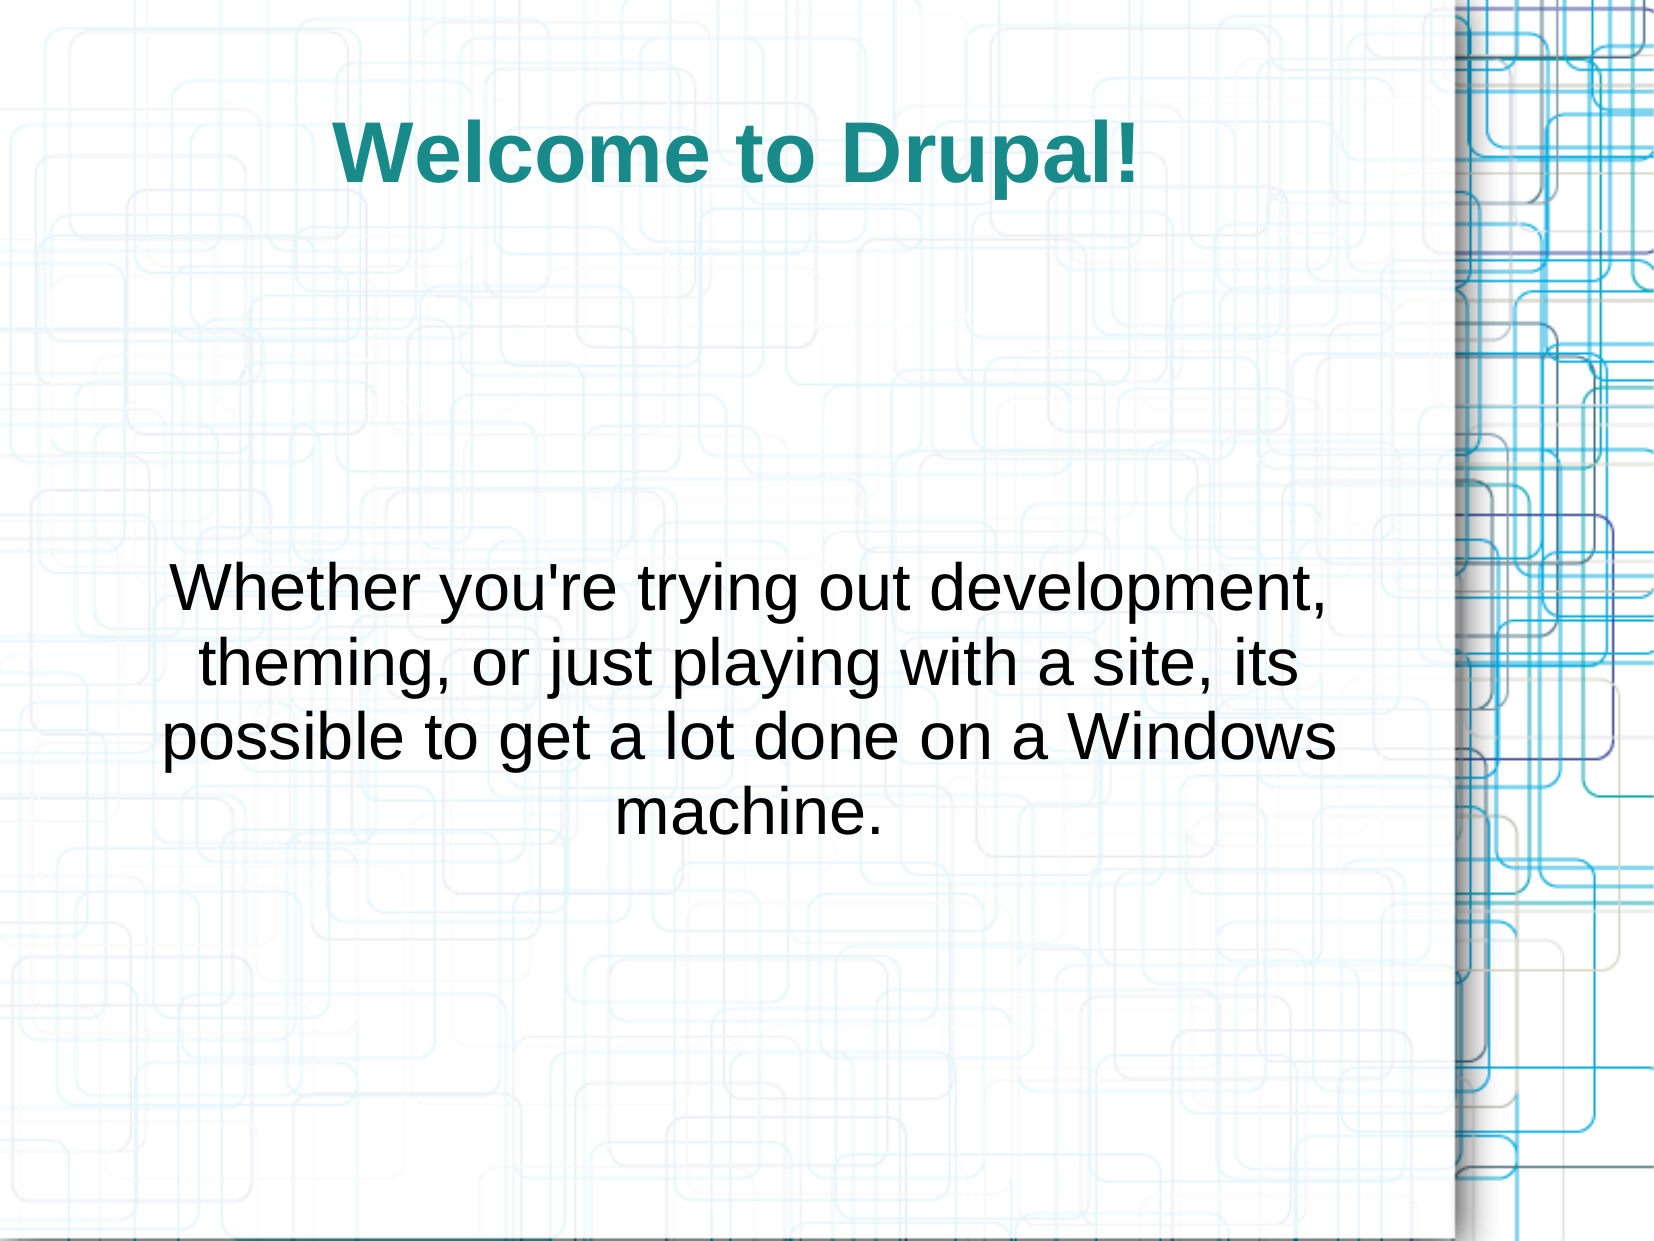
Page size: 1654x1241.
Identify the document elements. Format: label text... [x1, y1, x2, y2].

subtitle Whether you're trying out development, theming, or just playing with a site, its possible to get a lot done on a Windows machine. [82, 290, 1418, 1109]
title Welcome to Drupal! [59, 49, 1418, 257]
picture [0, 0, 1654, 1241]
